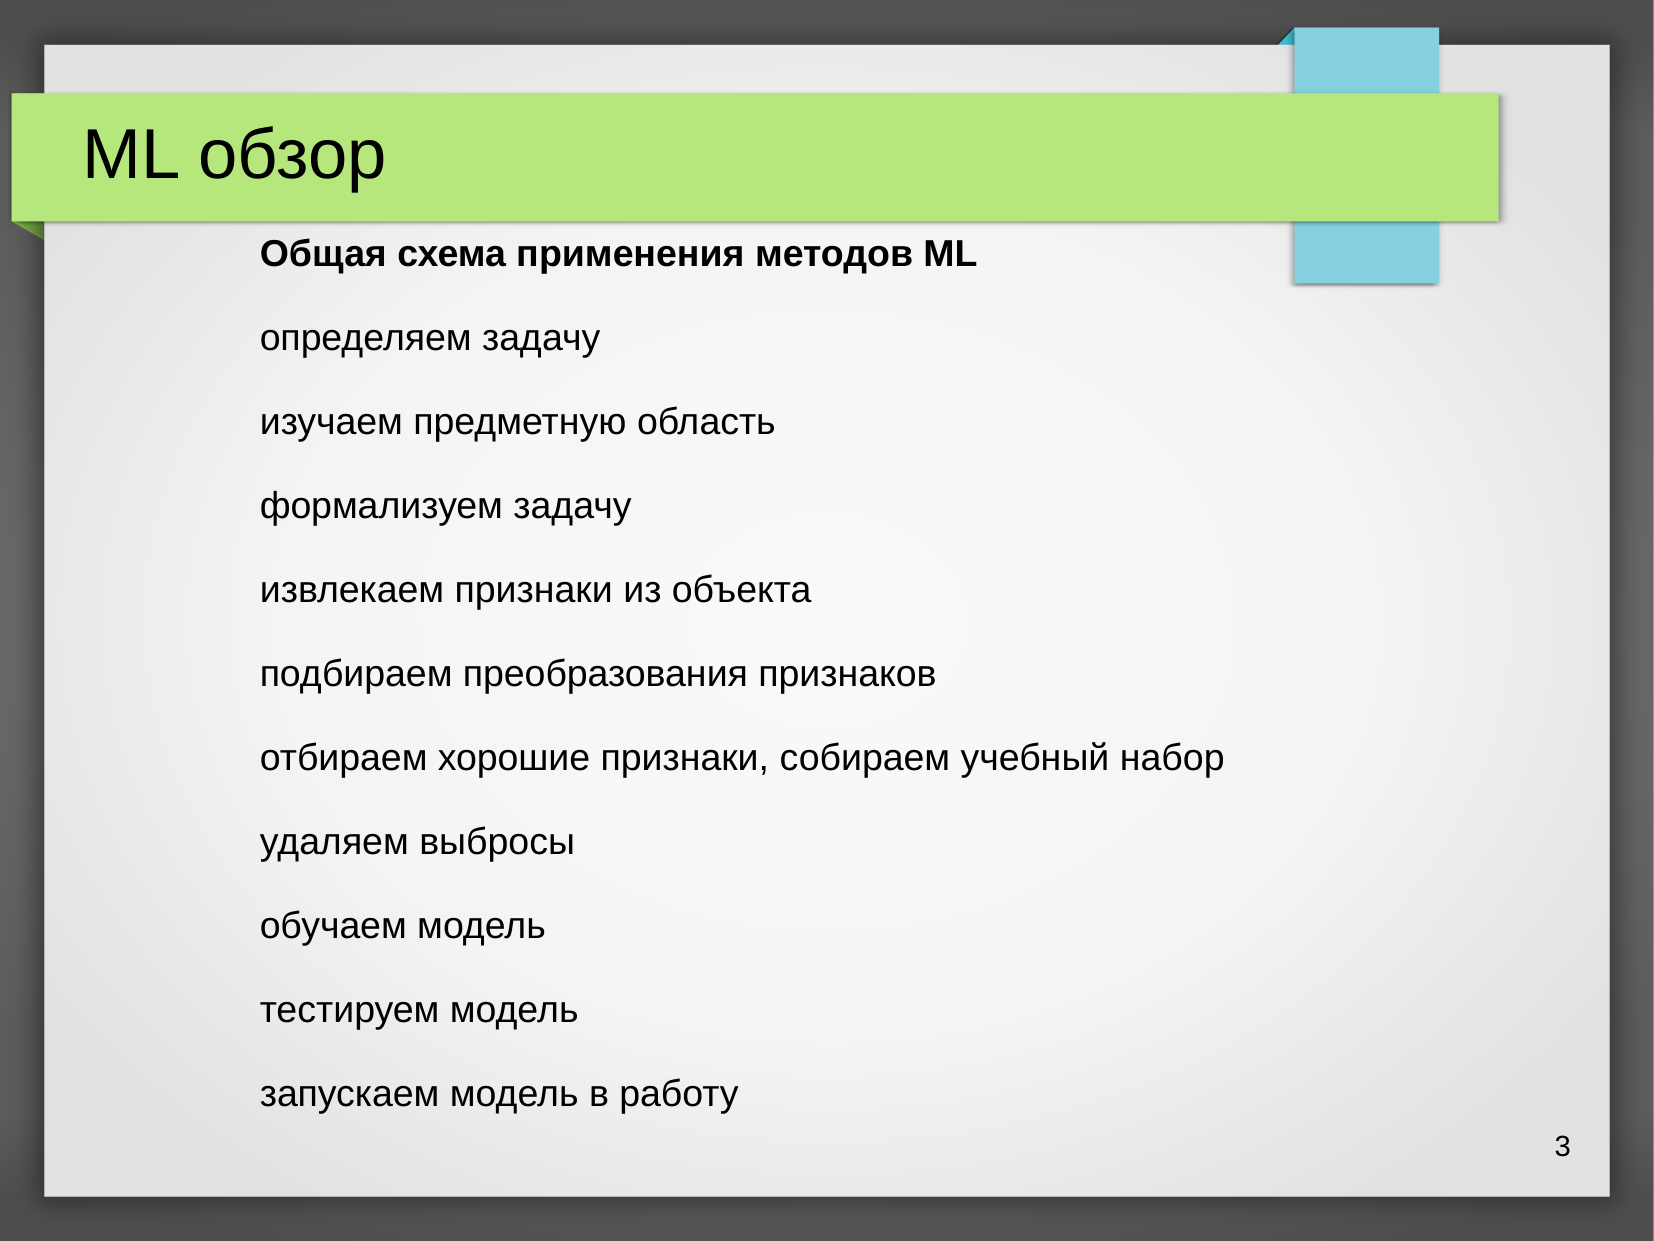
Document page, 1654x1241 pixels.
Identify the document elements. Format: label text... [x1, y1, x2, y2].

text_box Общая схема применения методов ML определяем задачу изучаем предметную область формализуем задачу извлекаем признаки из объекта подбираем преобразования признаков отбираем хорошие признаки, собираем учебный набор удаляем выбросы обучаем модель тестируем модель запускаем модель в работу [259, 248, 1252, 1099]
title ML обзор [82, 118, 1406, 189]
picture [0, 0, 1654, 1241]
